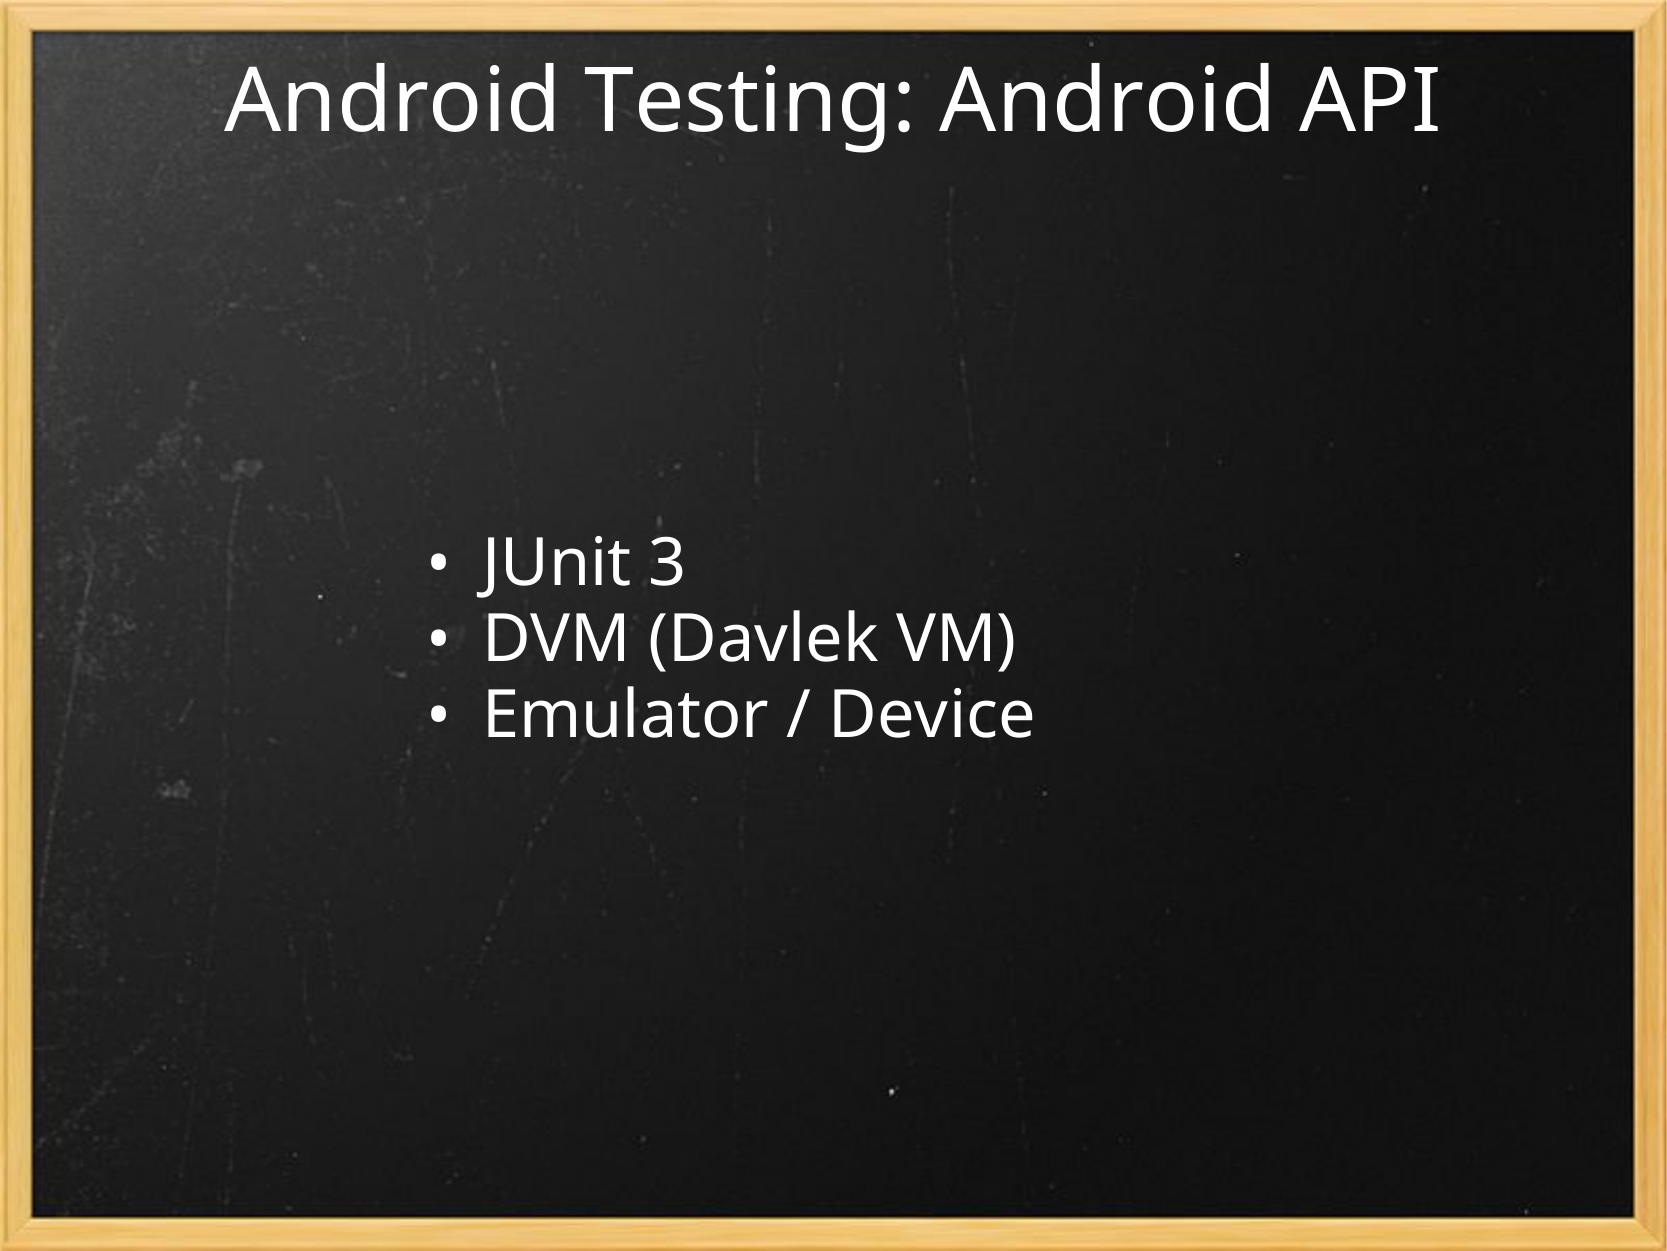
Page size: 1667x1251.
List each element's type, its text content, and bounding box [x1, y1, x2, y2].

title Android Testing: Android API [40, 50, 1627, 201]
picture [0, 0, 1667, 1251]
list JUnit 3 DVM (Davlek VM) Emulator / Device [407, 525, 1218, 826]
